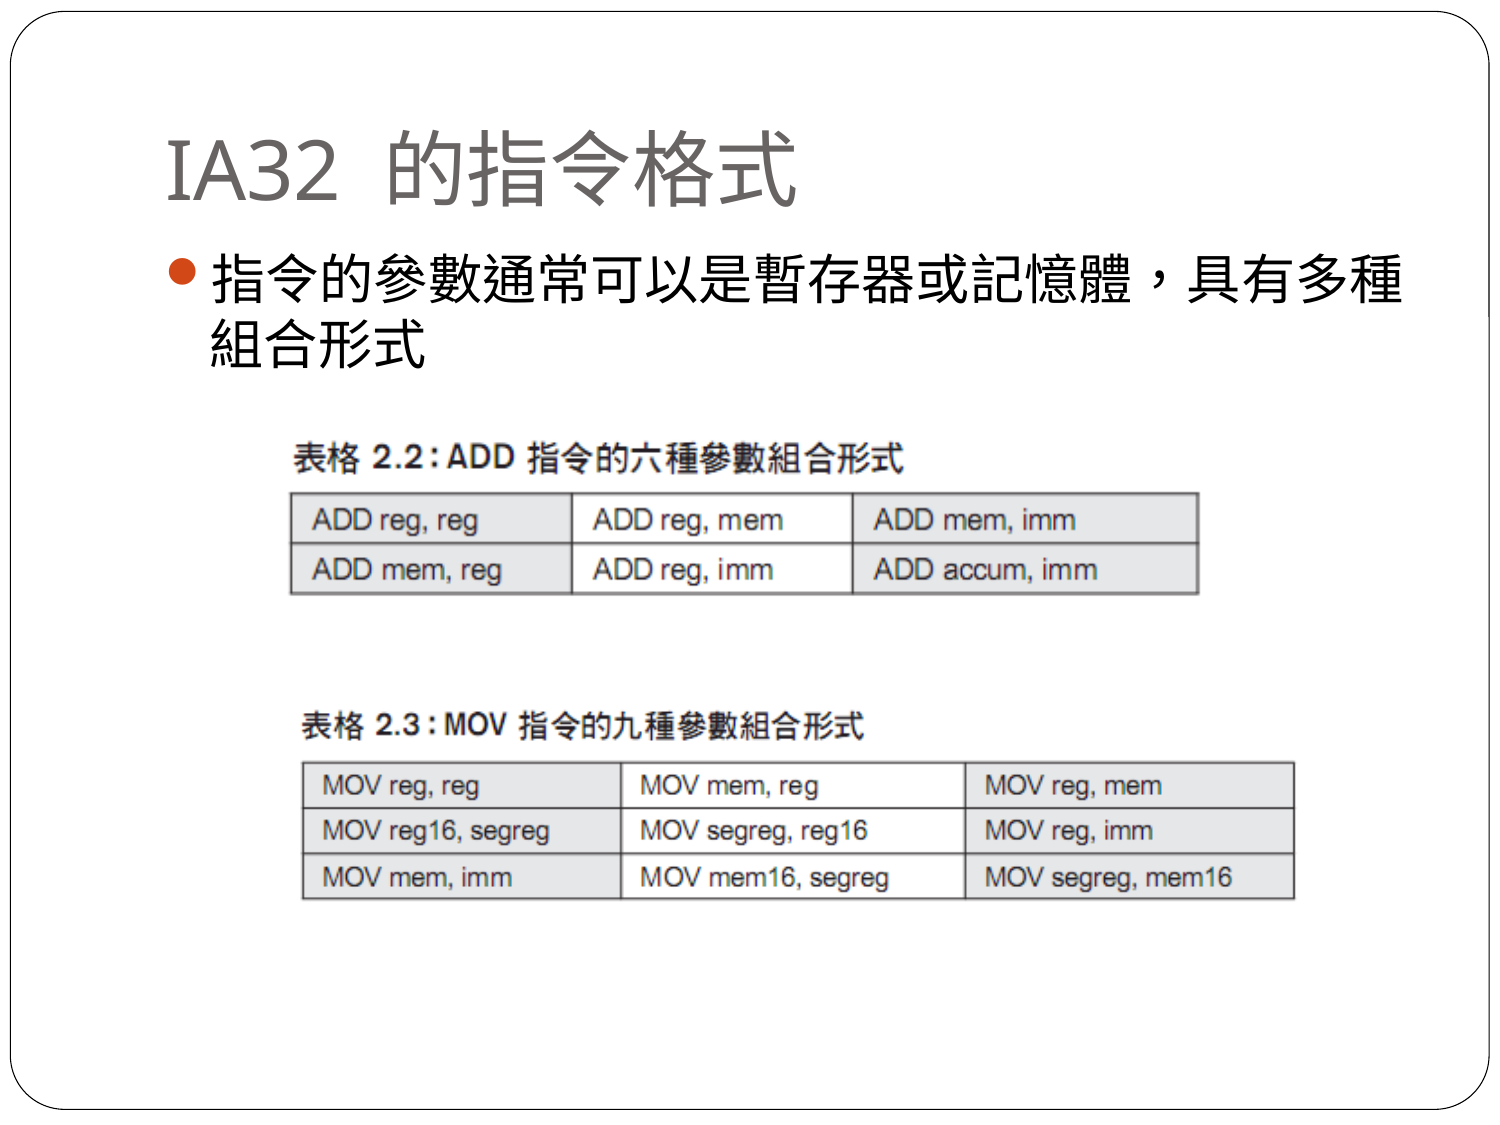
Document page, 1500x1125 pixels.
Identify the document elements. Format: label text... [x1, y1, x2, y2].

list 指令的參數通常可以是暫存器或記憶體，具有多種組合形式 [150, 237, 1426, 988]
title IA32 的指令格式 [150, 44, 1426, 233]
picture [281, 703, 1308, 915]
picture [269, 433, 1222, 610]
